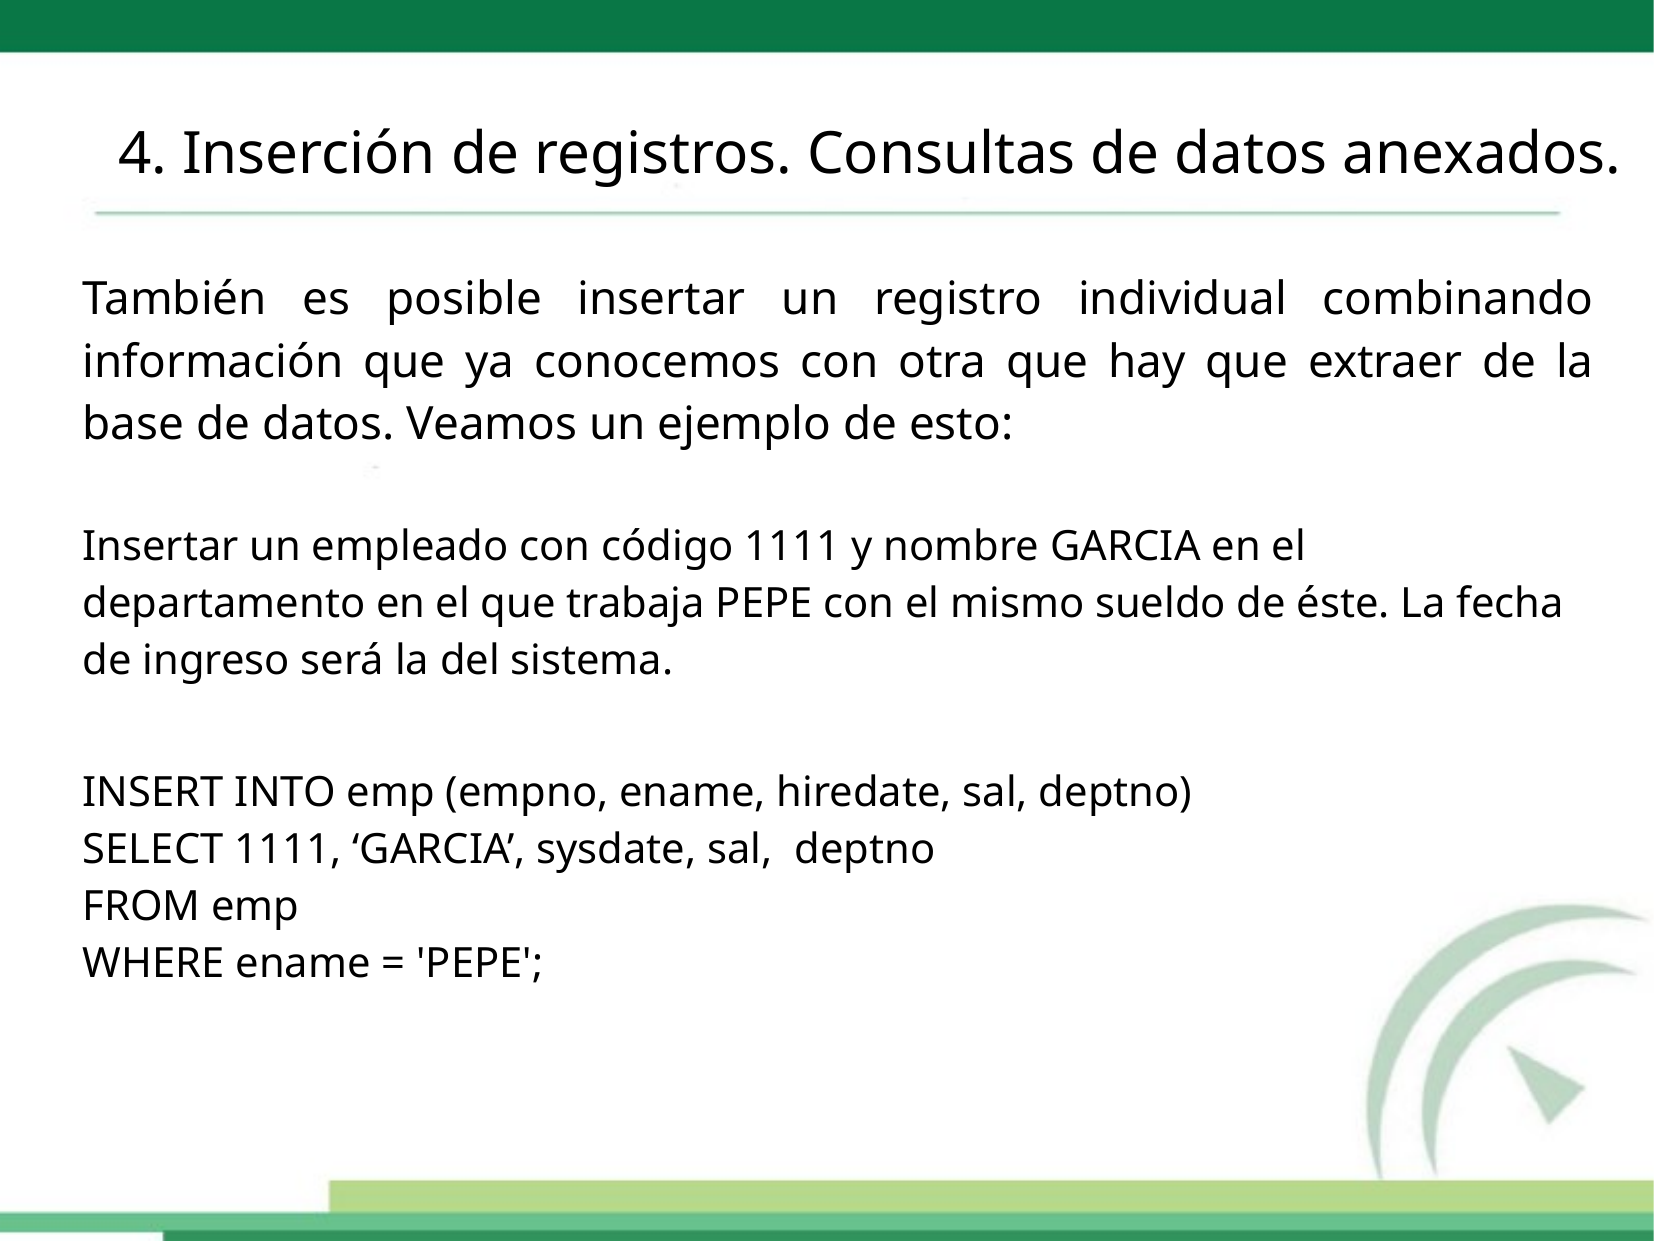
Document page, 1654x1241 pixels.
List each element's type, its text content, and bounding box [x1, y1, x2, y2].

title 4. Inserción de registros. Consultas de datos anexados. [118, 46, 1654, 254]
picture [0, 0, 1654, 1241]
list También es posible insertar un registro individual combinando información que ya conocemos con otra que hay que extraer de la base de datos. Veamos un ejemplo de esto: Insertar un empleado con código 1111 y nombre GARCIA en el departamento en el que trabaja PEPE con el mismo sueldo de éste. La fecha de ingreso será la del sistema. INSERT INTO emp (empno, ename, hiredate, sal, deptno) SELECT 1111, ‘GARCIA’, sysdate, sal, deptno FROM emp WHERE ename = 'PEPE'; [82, 265, 1595, 1157]
